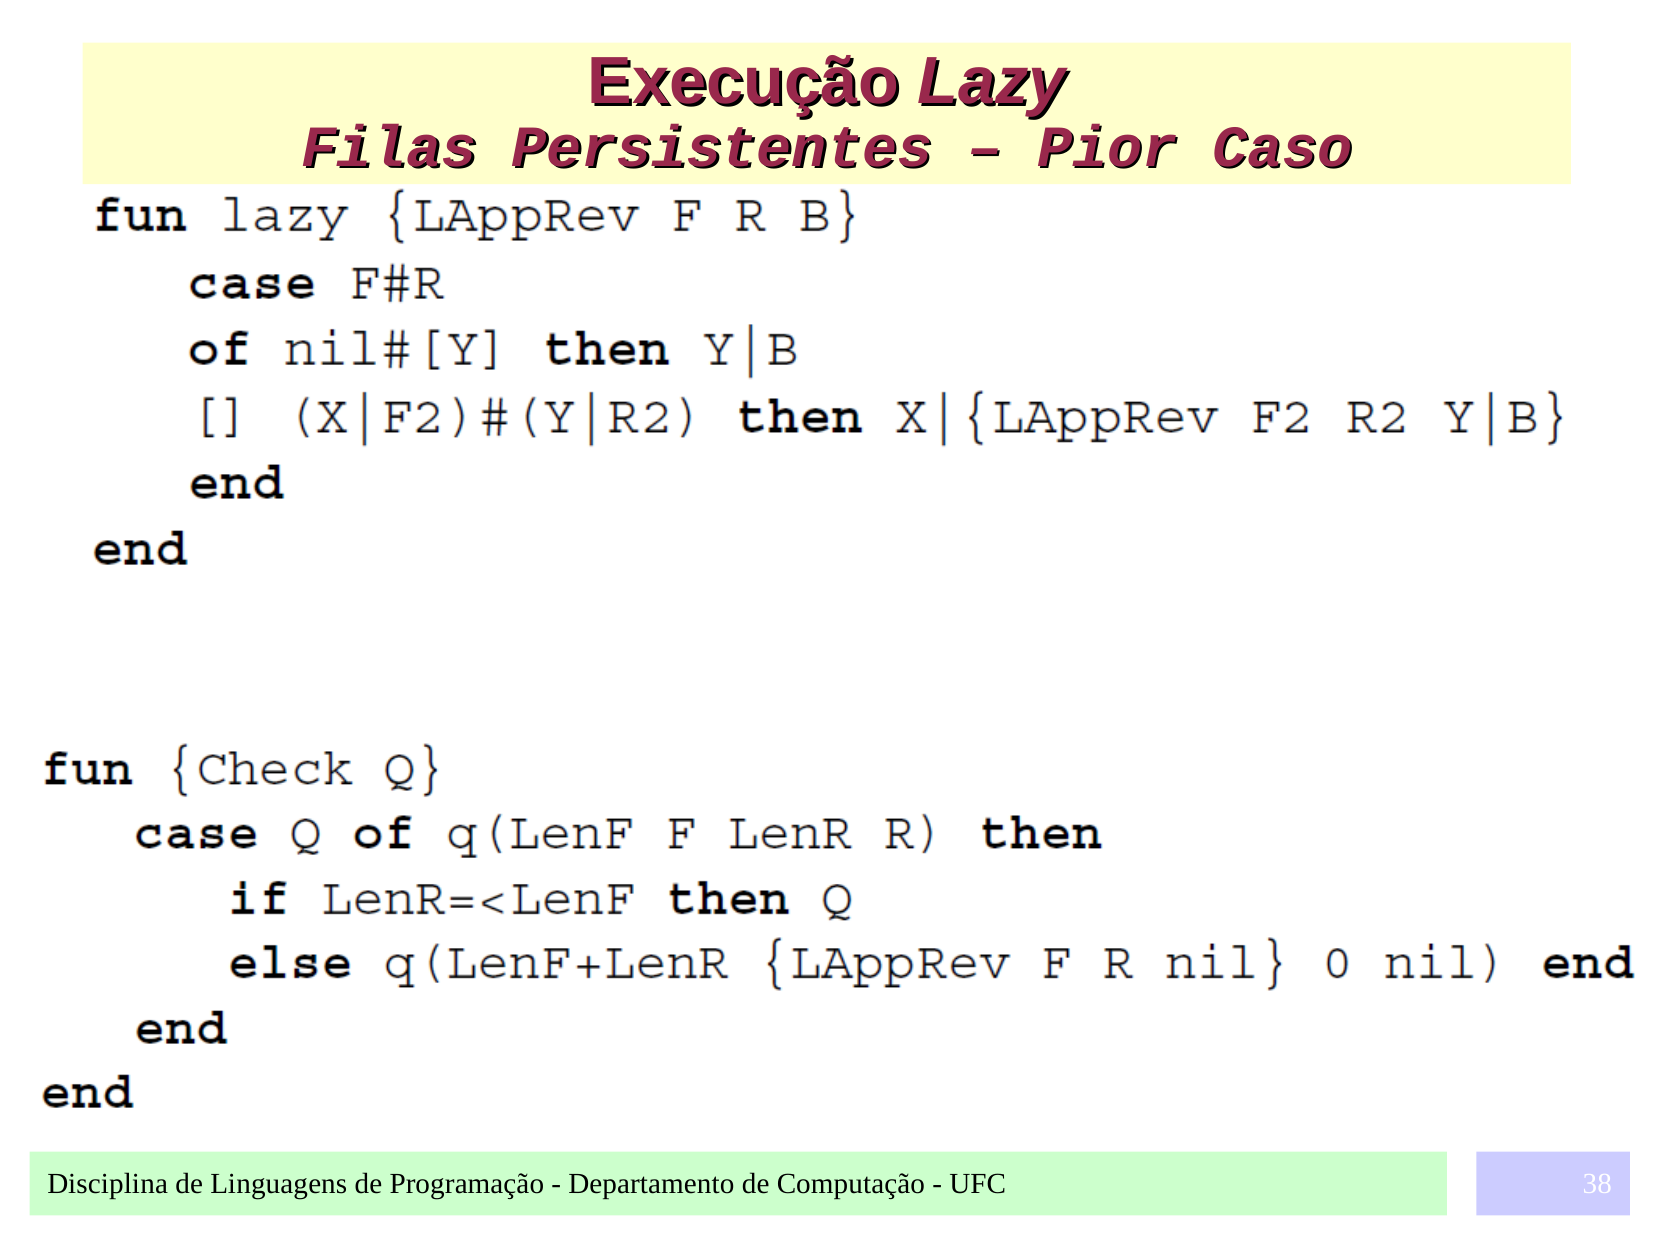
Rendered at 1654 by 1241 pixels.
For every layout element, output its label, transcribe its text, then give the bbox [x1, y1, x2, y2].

title Execução Lazy Filas Persistentes – Pior Caso [82, 42, 1571, 185]
picture [29, 733, 1636, 1123]
picture [88, 186, 1565, 573]
